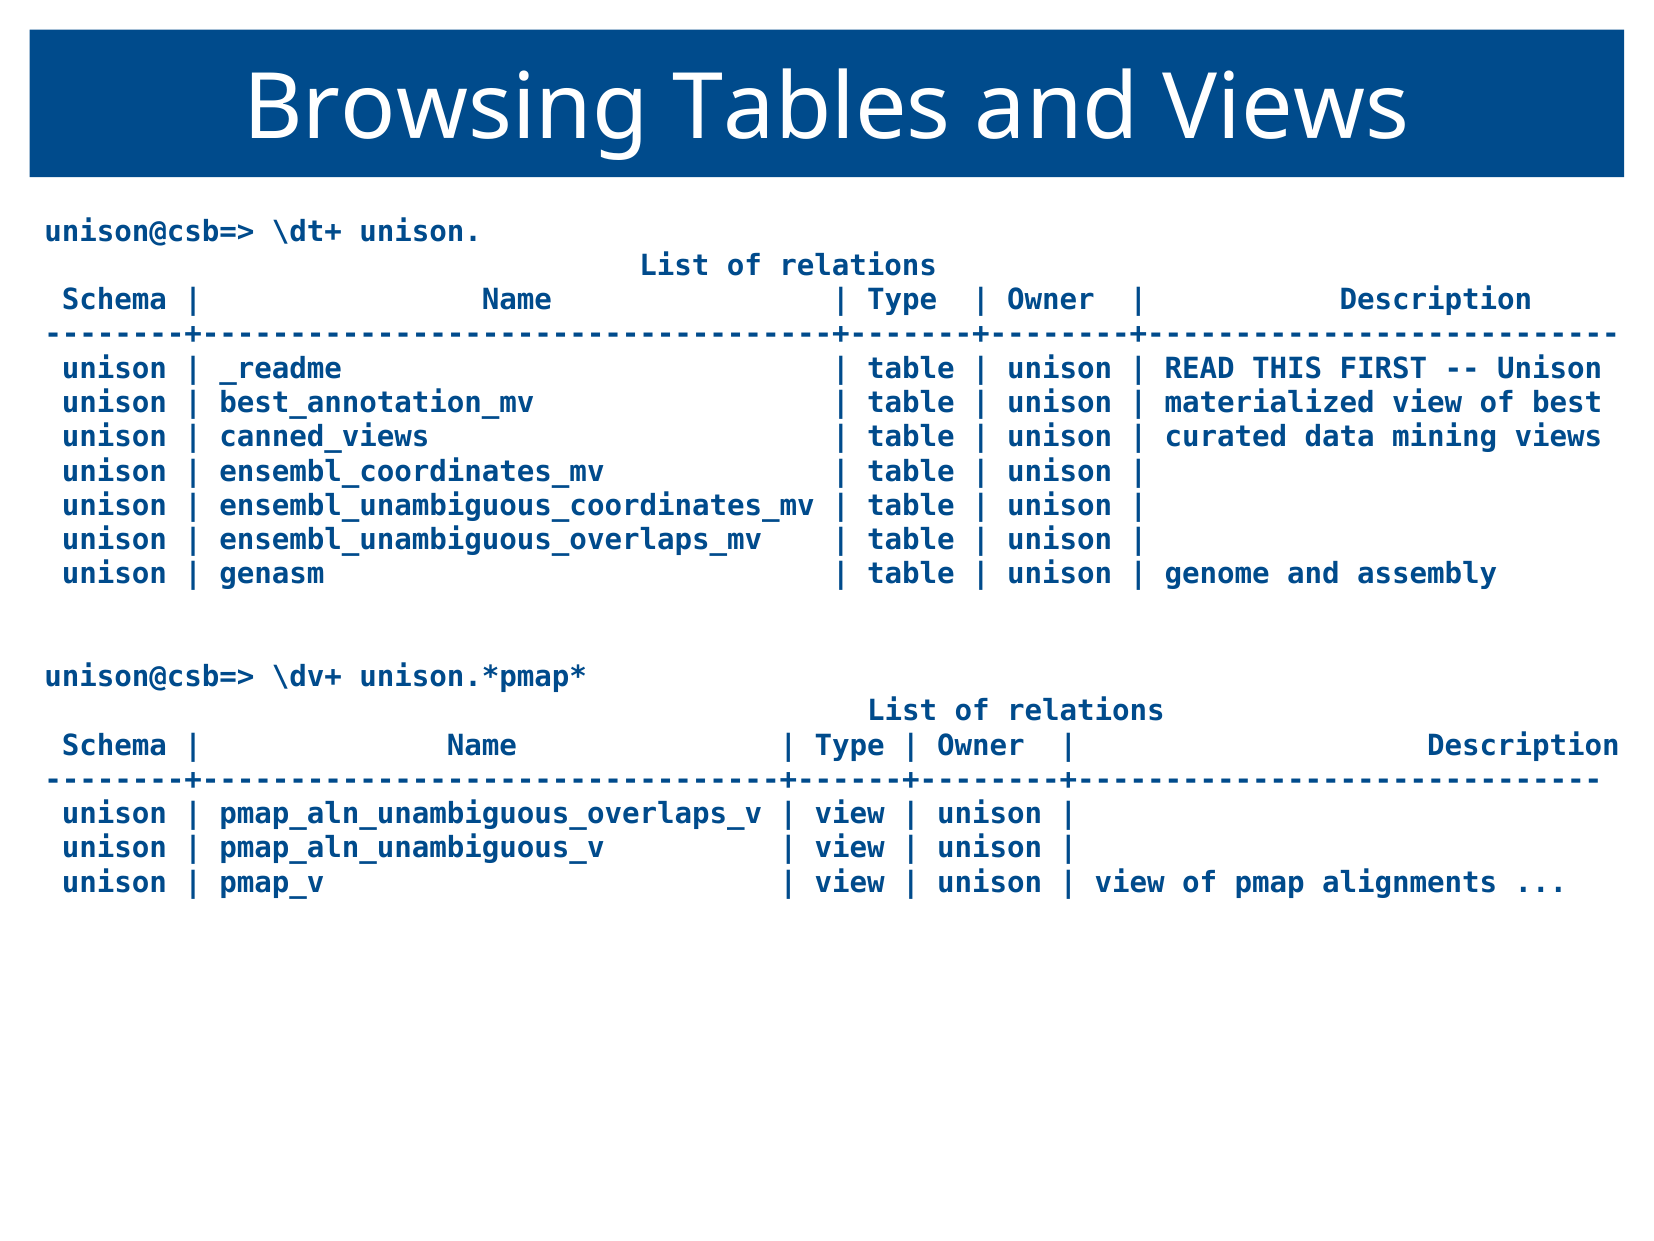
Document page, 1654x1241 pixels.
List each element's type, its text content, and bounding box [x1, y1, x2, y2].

title Browsing Tables and Views [29, 29, 1625, 178]
text_box unison@csb=> \dt+ unison. List of relations Schema | Name | Type | Owner | Description --------+------------------------------------+-------+--------+--------------------------- unison | _readme | table | unison | READ THIS FIRST -- Unison unison | best_annotation_mv | table | unison | materialized view of best unison | canned_views | table | unison | curated data mining views unison | ensembl_coordinates_mv | table | unison | unison | ensembl_unambiguous_coordinates_mv | table | unison | unison | ensembl_unambiguous_overlaps_mv | table | unison | unison | genasm | table | unison | genome and assembly unison@csb=> \dv+ unison.*pmap* List of relations Schema | Name | Type | Owner | Description --------+---------------------------------+------+--------+------------------------------ unison | pmap_aln_unambiguous_overlaps_v | view | unison | unison | pmap_aln_unambiguous_v | view | unison | unison | pmap_v | view | unison | view of pmap alignments ... [29, 206, 1654, 931]
